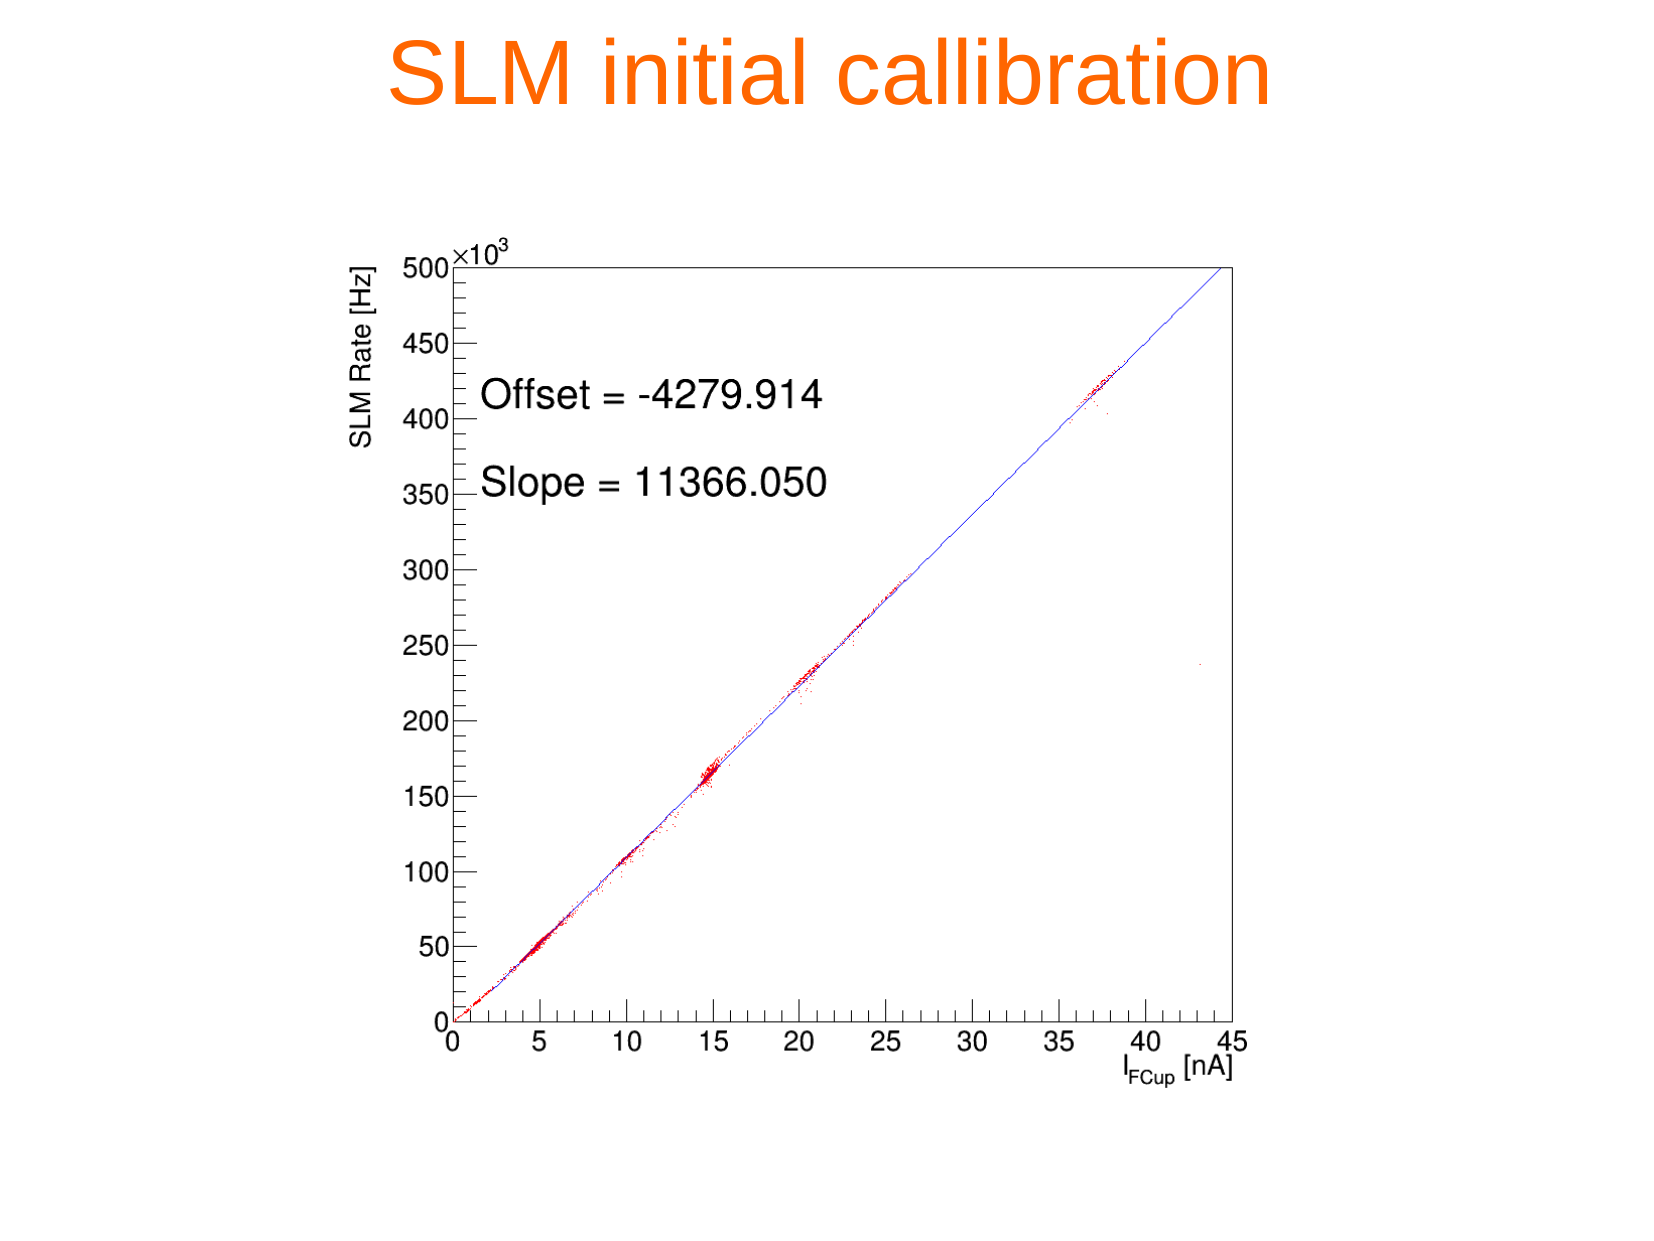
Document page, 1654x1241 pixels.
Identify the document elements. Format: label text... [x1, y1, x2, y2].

title SLM initial callibration [86, 15, 1576, 131]
picture [345, 233, 1250, 1111]
